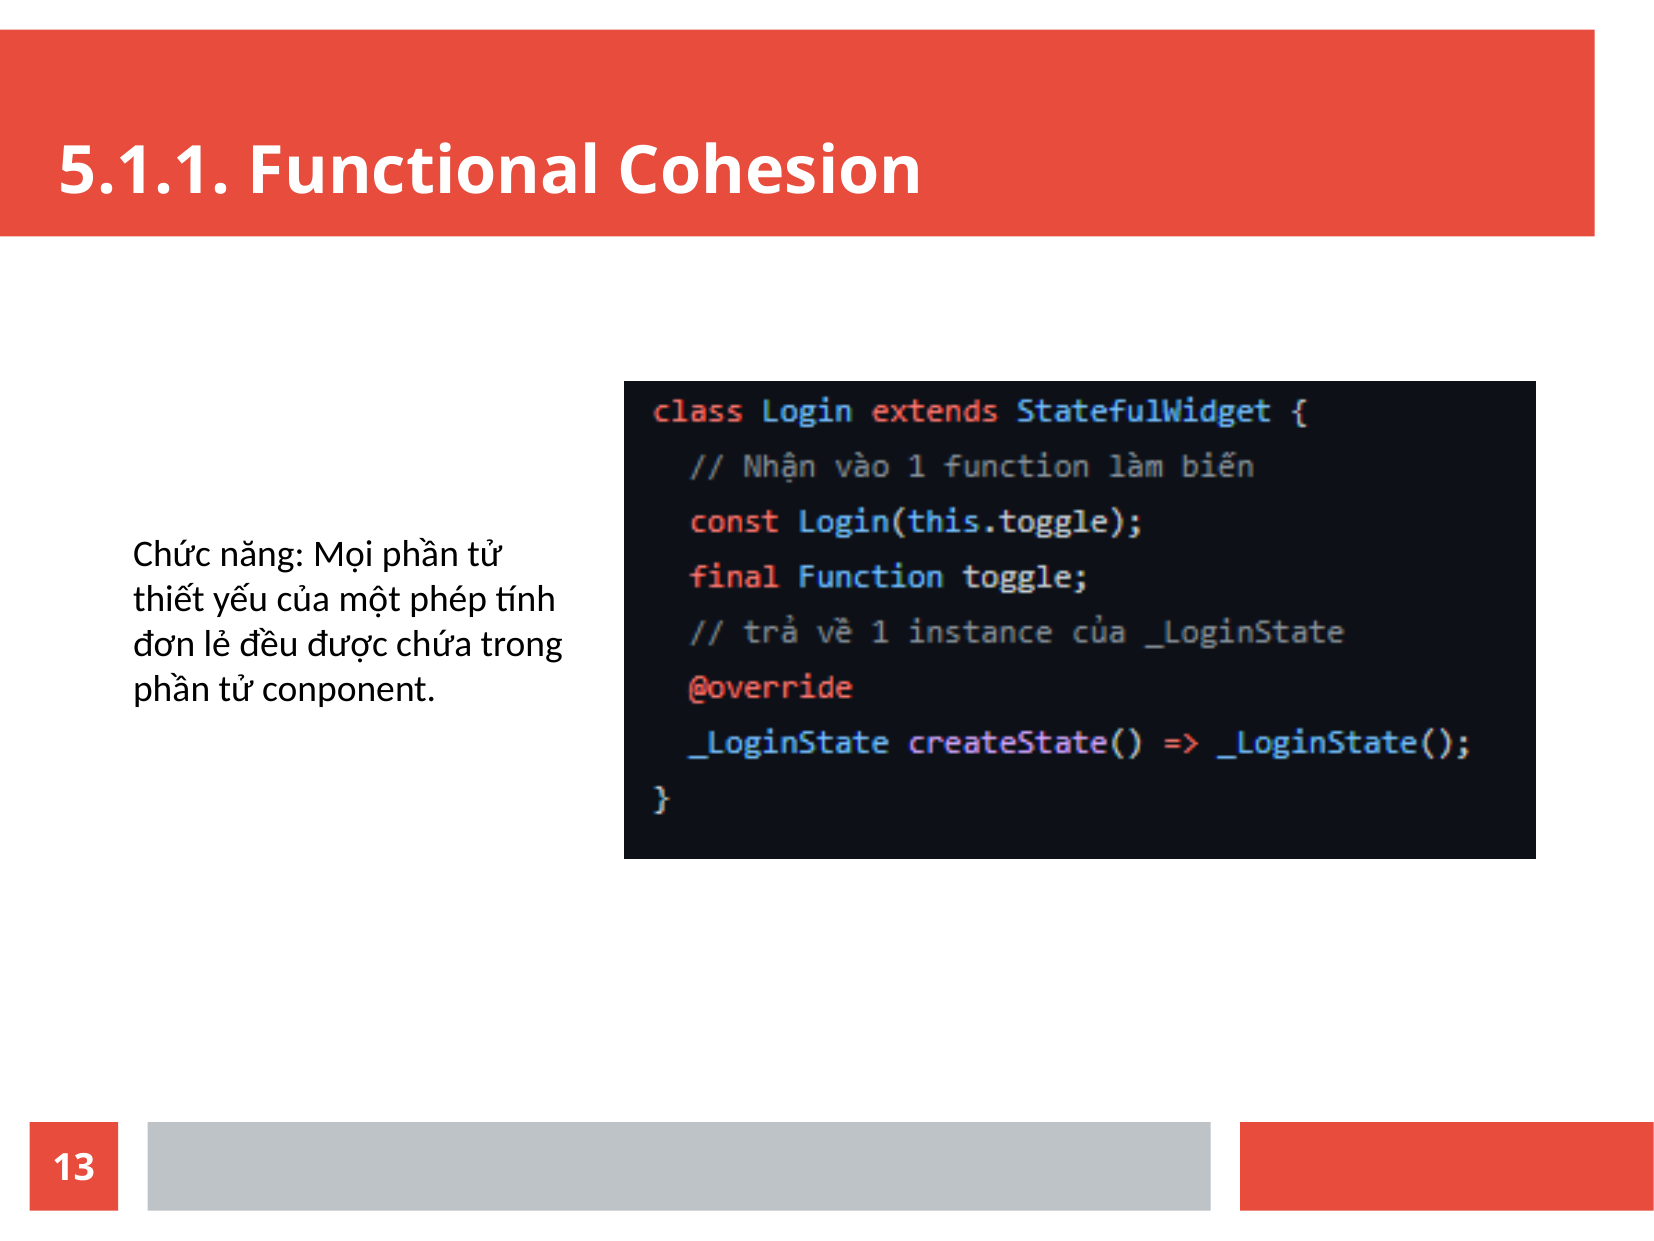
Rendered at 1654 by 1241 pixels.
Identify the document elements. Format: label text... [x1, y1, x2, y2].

picture [624, 381, 1536, 859]
text_box Chức năng: Mọi phần tử thiết yếu của một phép tính đơn lẻ đều được chứa trong phần tử conponent. [118, 521, 586, 719]
title 5.1.1. Functional Cohesion [59, 59, 1595, 207]
text_box [29, 1122, 119, 1211]
